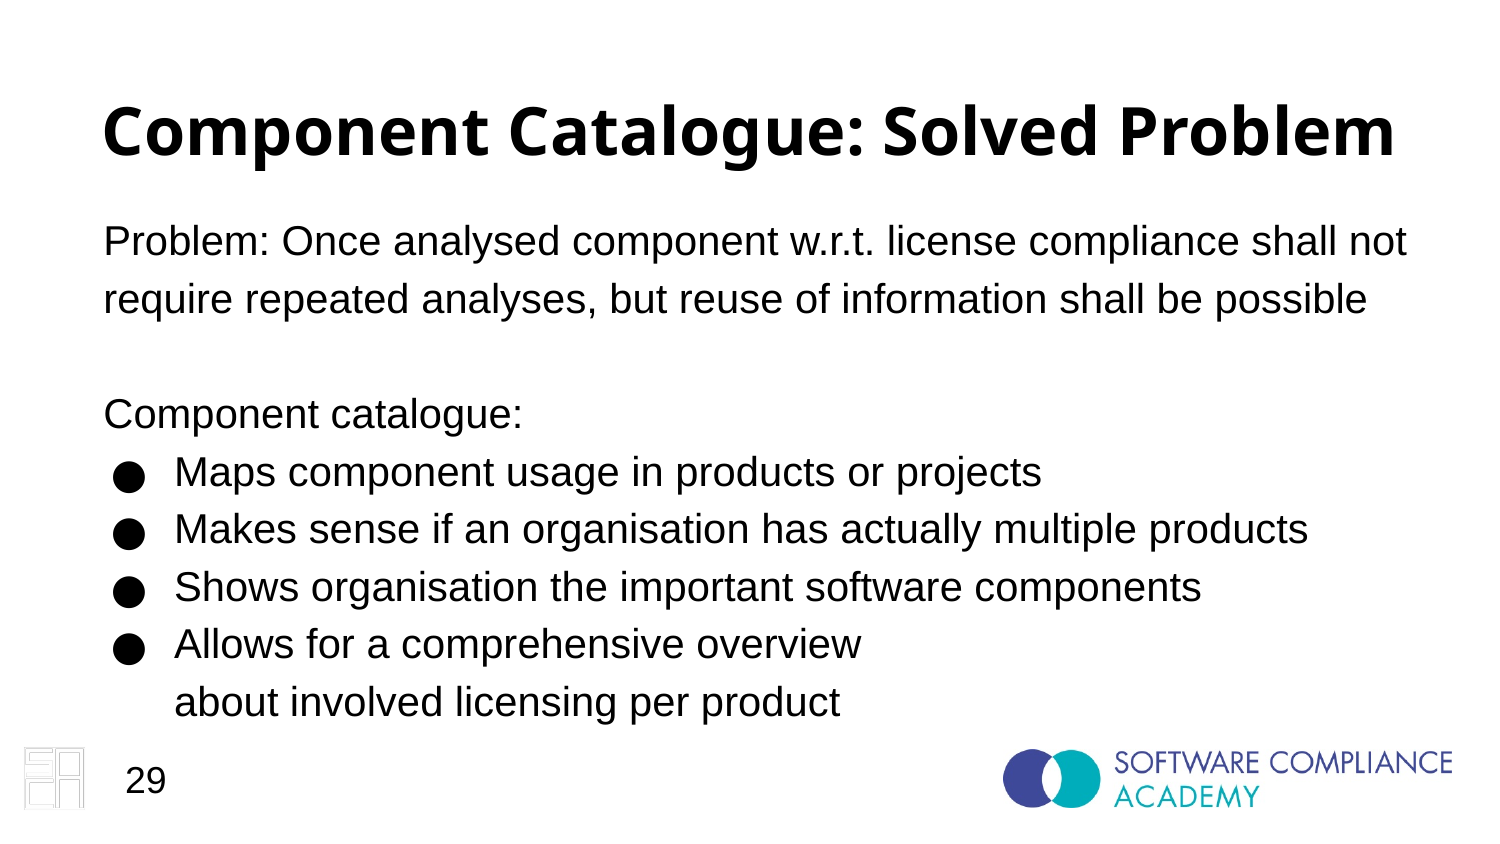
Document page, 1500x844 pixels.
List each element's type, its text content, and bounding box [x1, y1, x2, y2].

picture [1003, 749, 1452, 808]
text_box Component Catalogue: Solved Problem [74, 39, 1425, 169]
picture [23, 746, 86, 811]
text_box Problem: Once analysed component w.r.t. license compliance shall not require repeated analyses, but reuse of information shall be possible Component catalogue: Maps component usage in products or projects Makes sense if an organisation has actually multiple products Shows organisation the important software components Allows for a comprehensive overview about involved licensing per product [88, 199, 1447, 753]
